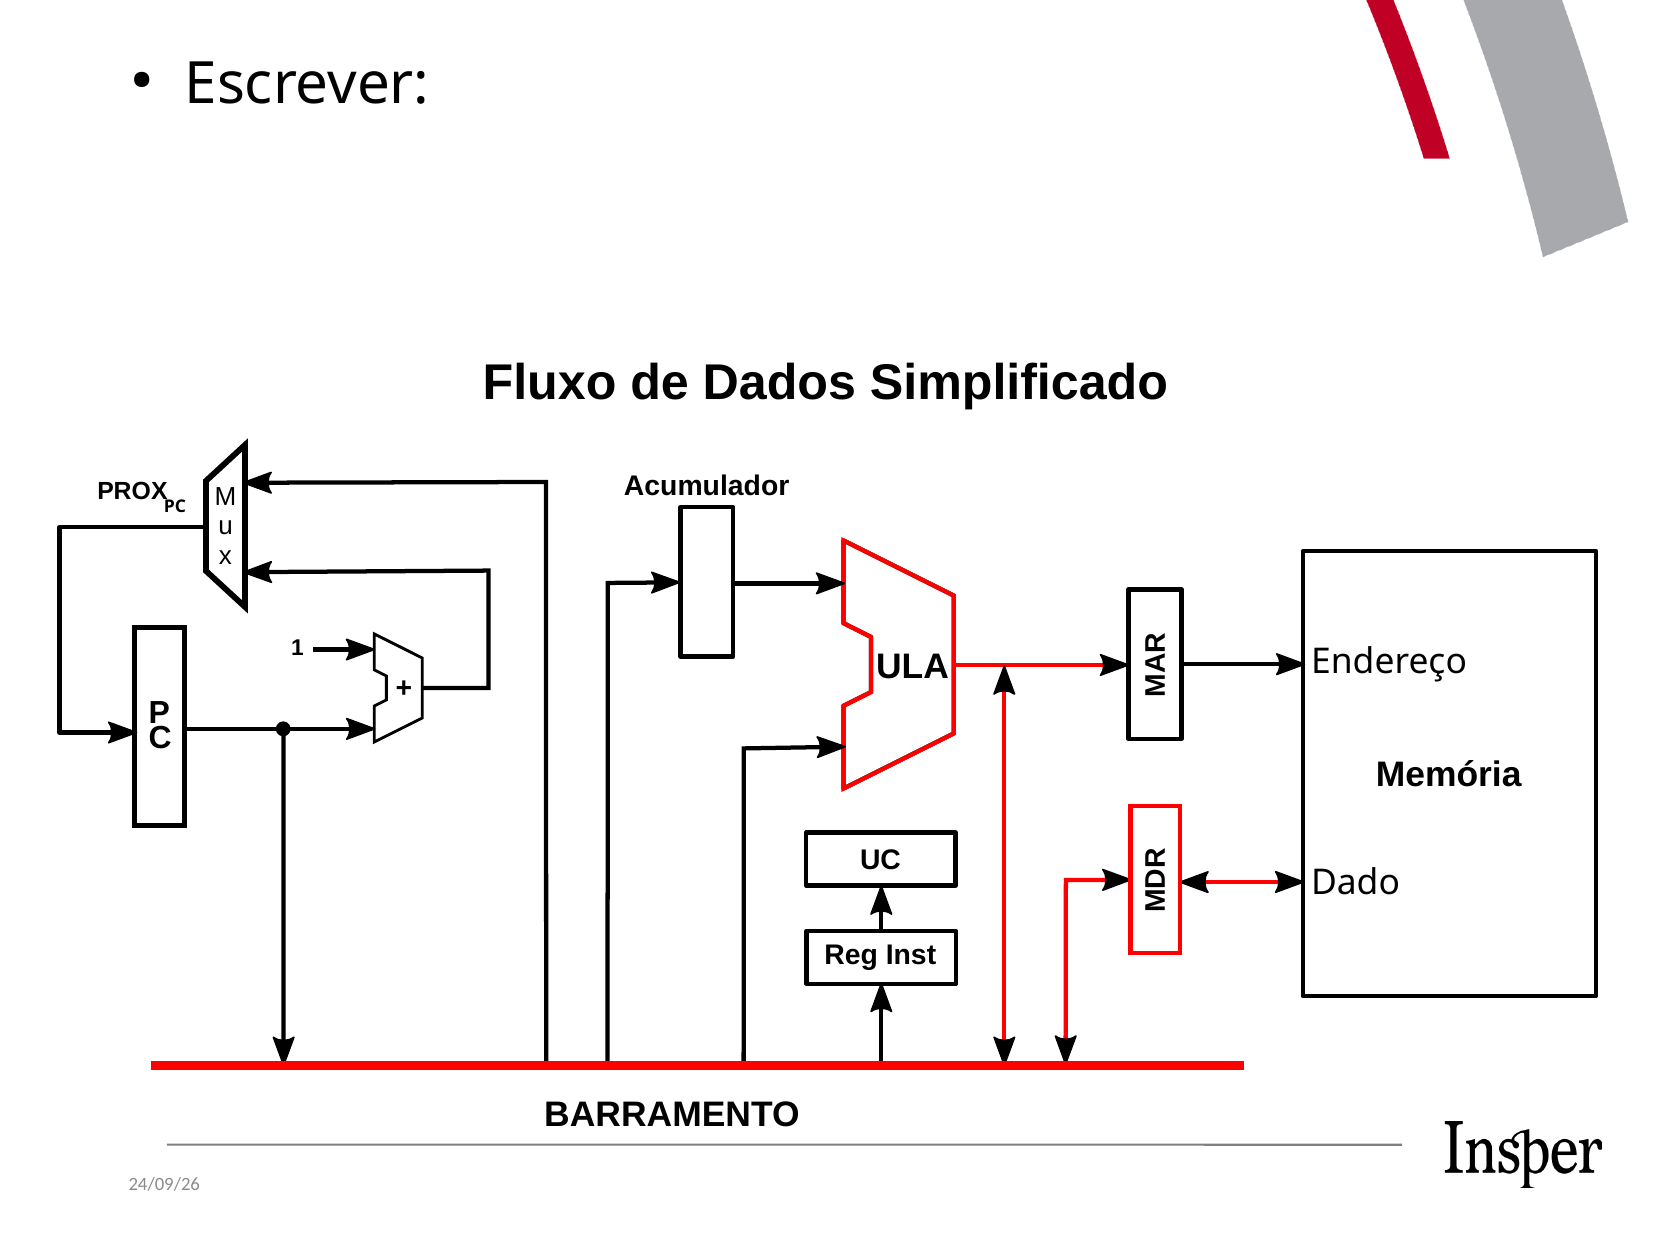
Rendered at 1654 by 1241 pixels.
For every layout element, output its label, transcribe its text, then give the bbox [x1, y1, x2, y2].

picture [41, 347, 1613, 1143]
list Escrever: [113, 53, 1540, 347]
